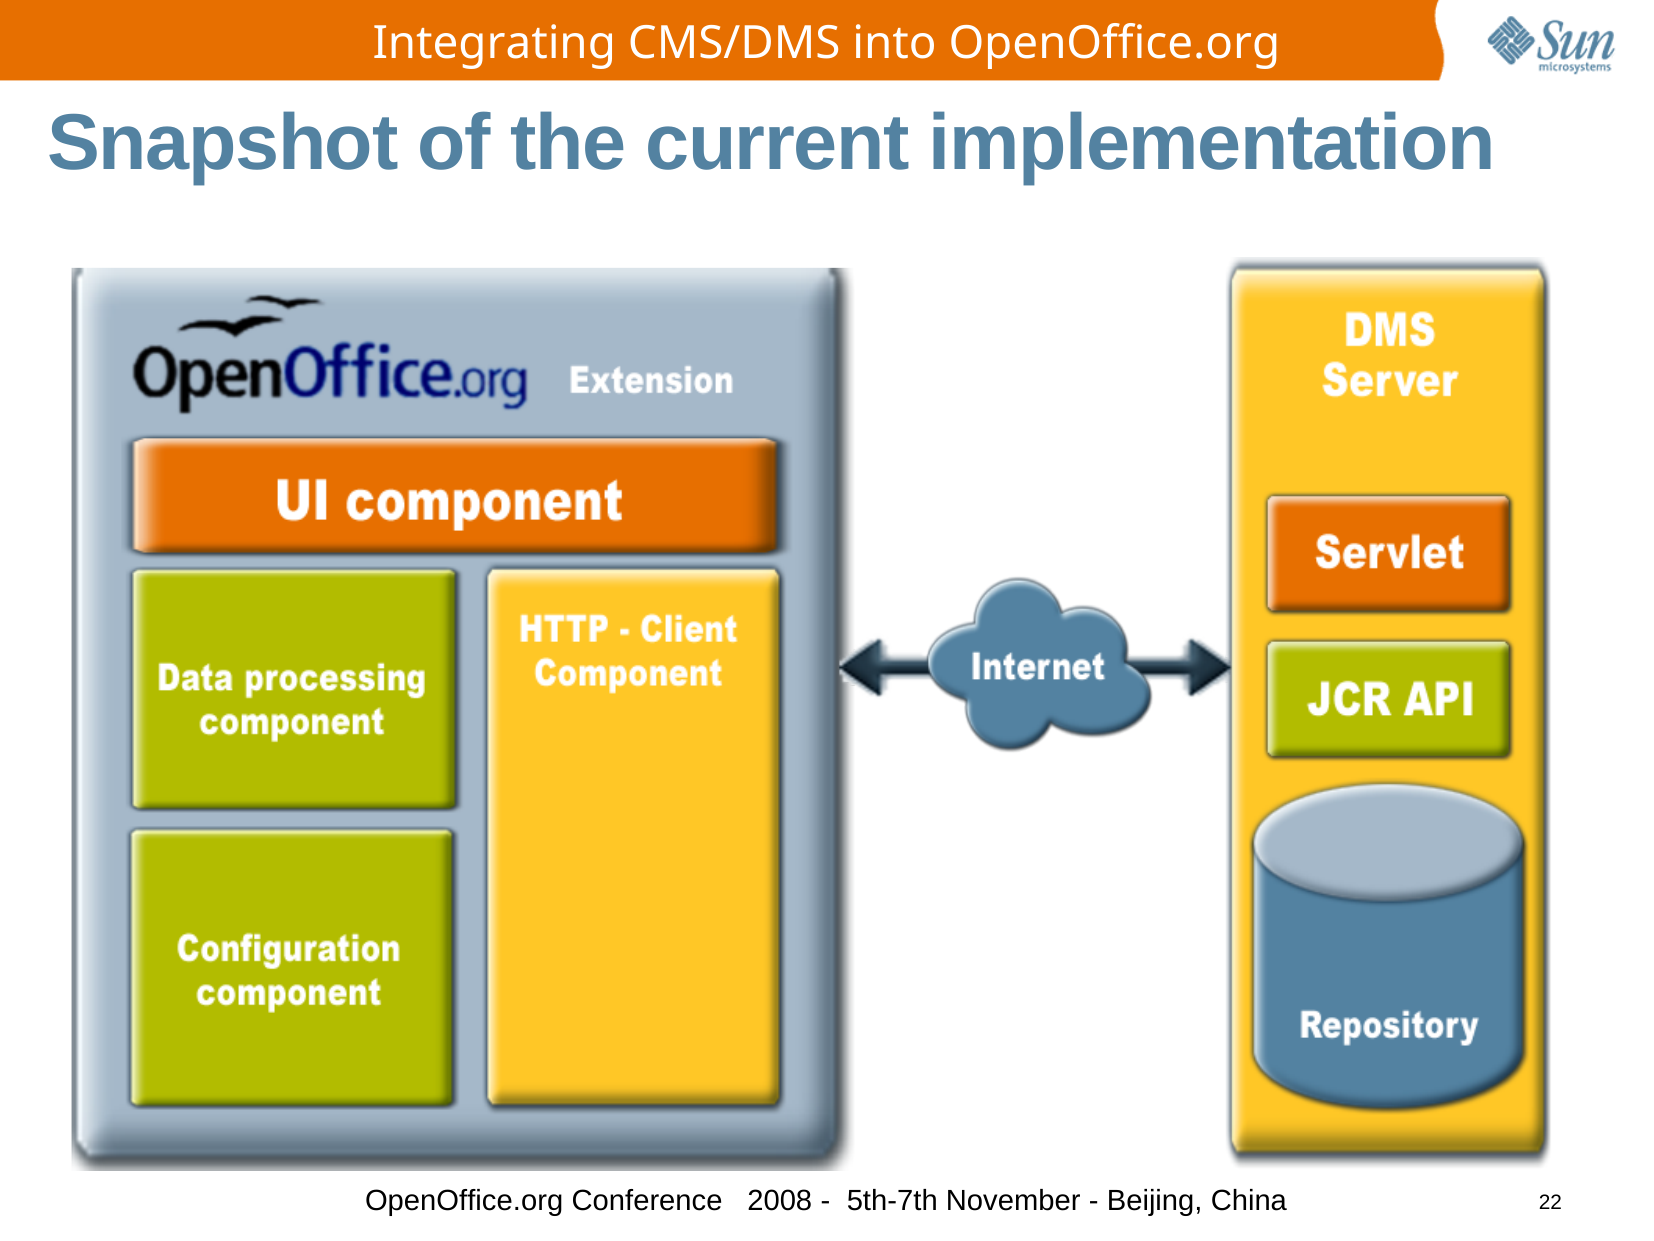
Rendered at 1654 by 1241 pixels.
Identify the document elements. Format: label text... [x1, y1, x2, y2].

picture [0, 0, 1654, 83]
picture [59, 257, 1559, 1171]
title Snapshot of the current implementation [47, 105, 1549, 221]
